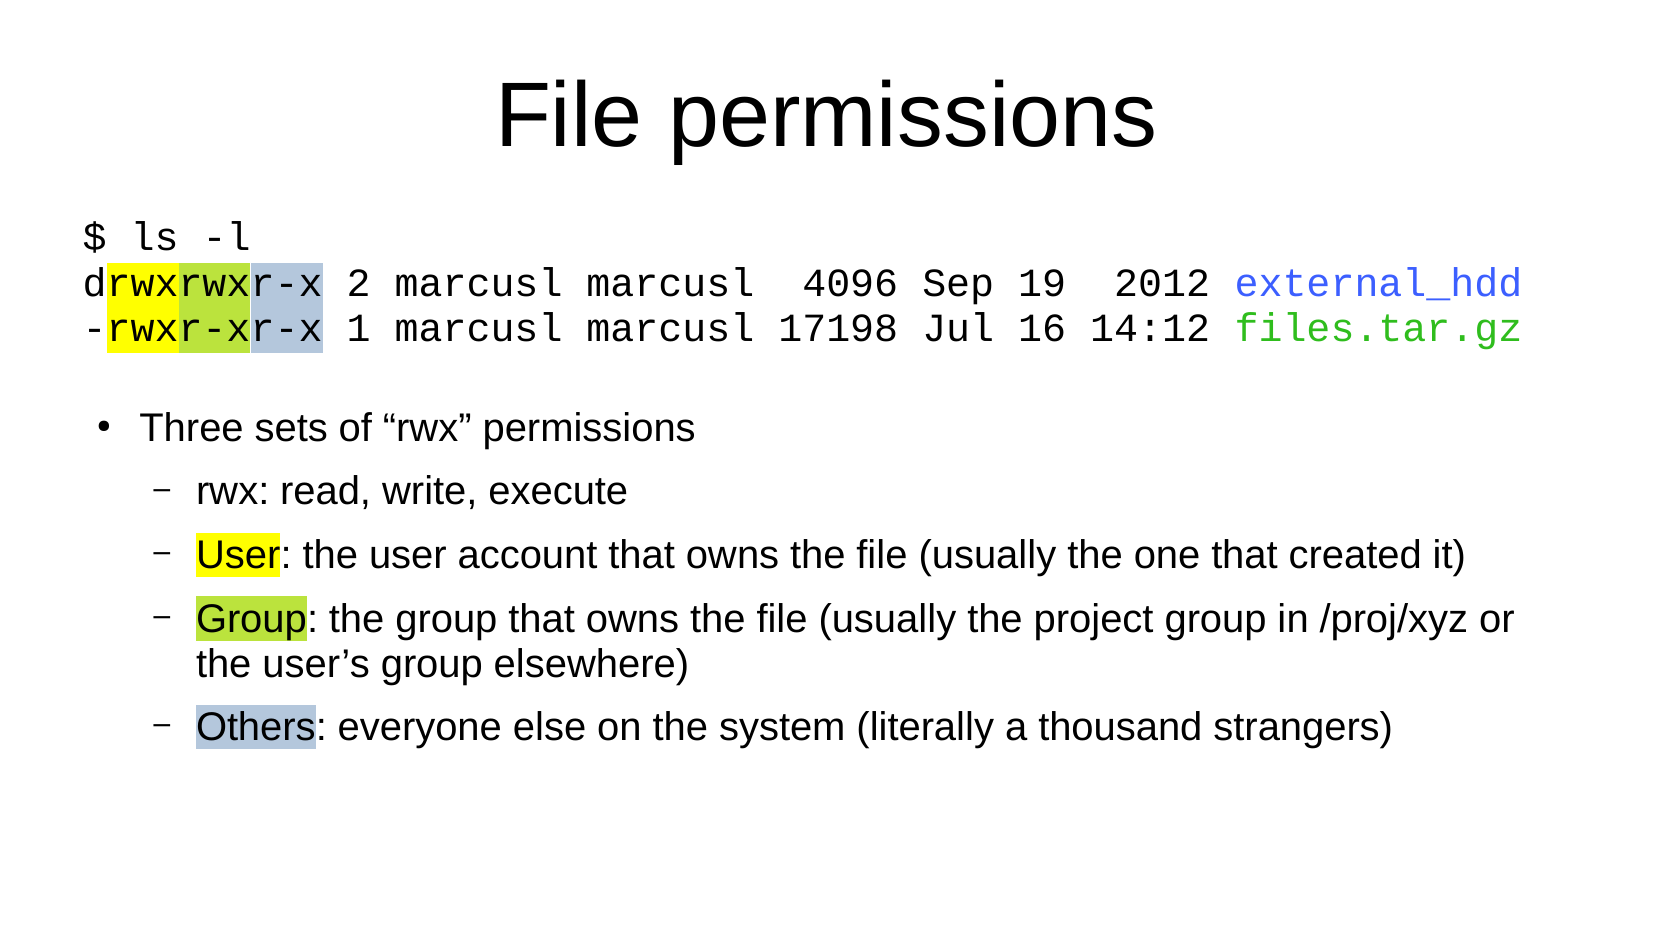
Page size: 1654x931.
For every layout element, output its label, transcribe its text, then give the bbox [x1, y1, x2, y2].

title File permissions [82, 37, 1571, 193]
list $ ls -l drwxrwxr-x 2 marcusl marcusl 4096 Sep 19 2012 external_hdd -rwxr-xr-x 1 marcusl marcusl 17198 Jul 16 14:12 files.tar.gz Three sets of “rwx” permissions rwx: read, write, execute User: the user account that owns the file (usually the one that created it) Group: the group that owns the file (usually the project group in /proj/xyz or the user’s group elsewhere) Others: everyone else on the system (literally a thousand strangers) [82, 217, 1571, 758]
